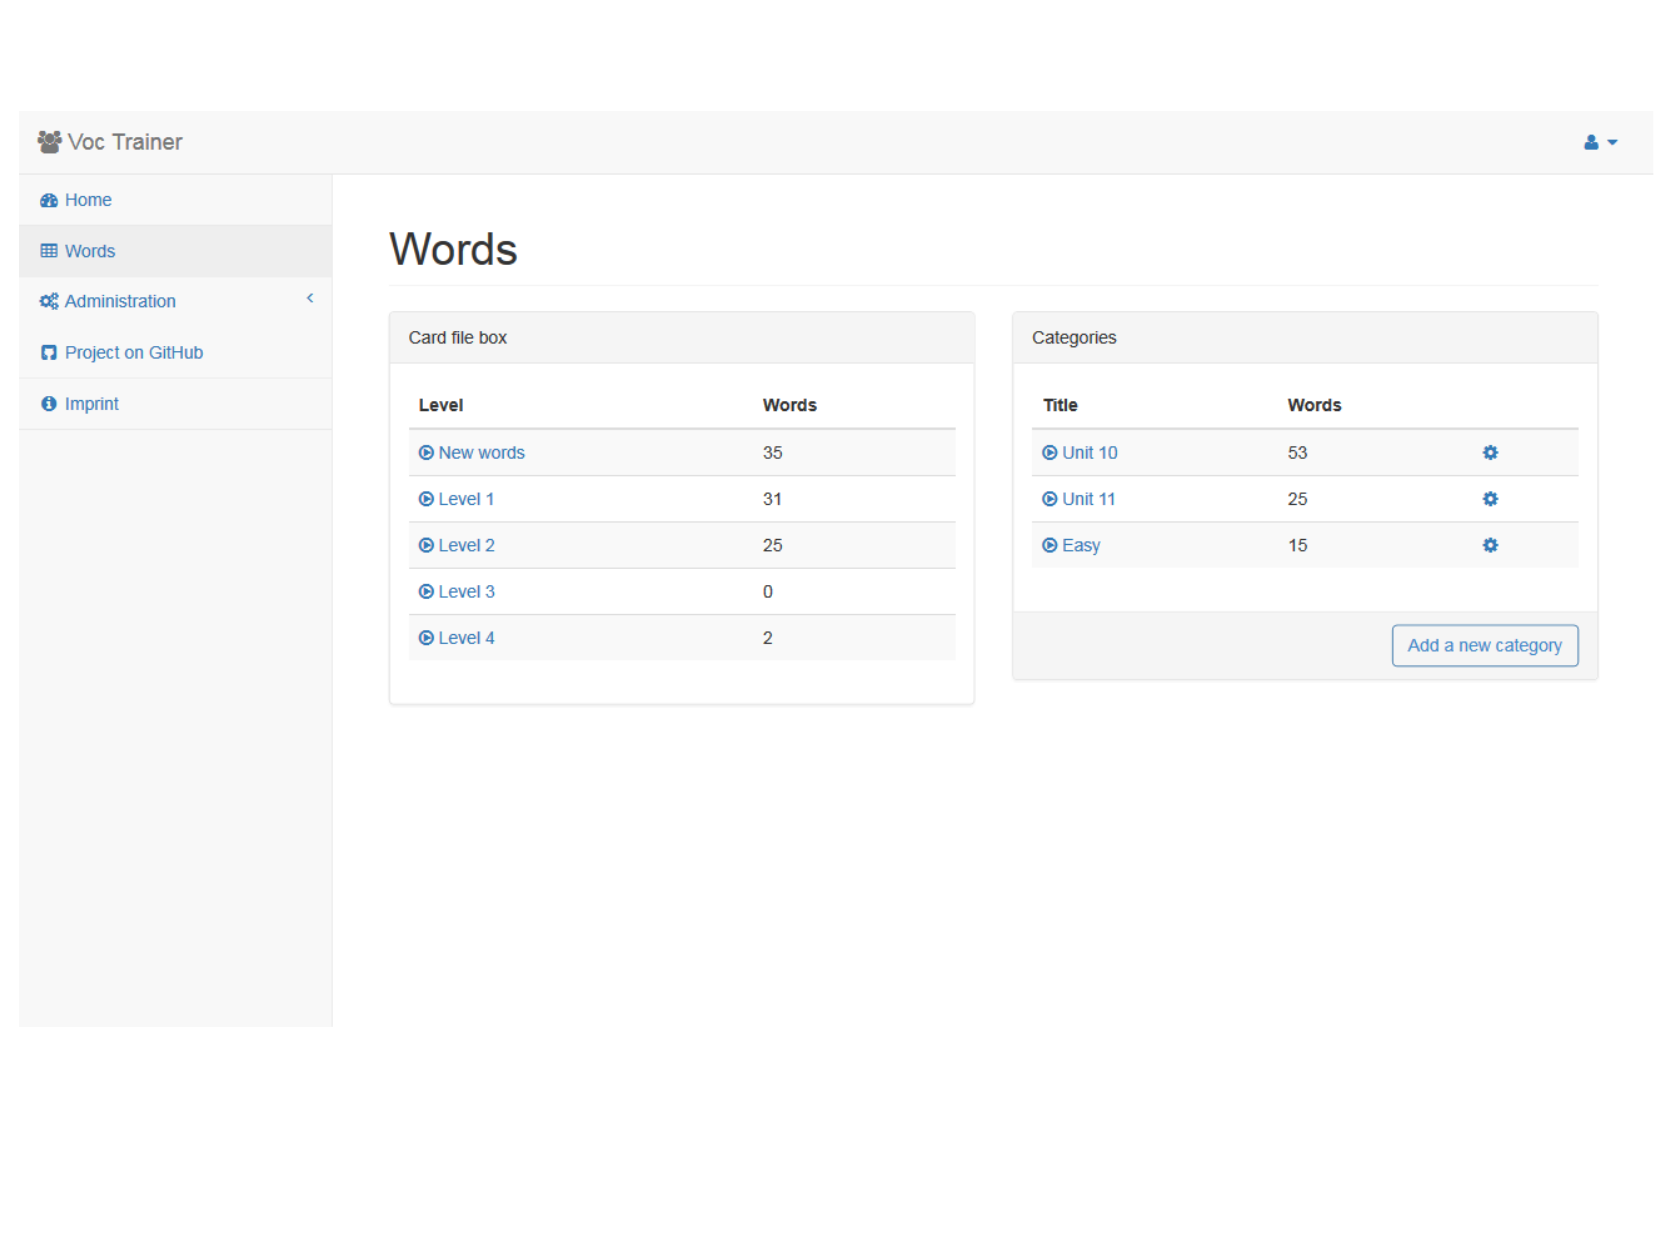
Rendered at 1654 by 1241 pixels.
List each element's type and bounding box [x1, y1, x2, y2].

picture [19, 111, 1654, 1027]
